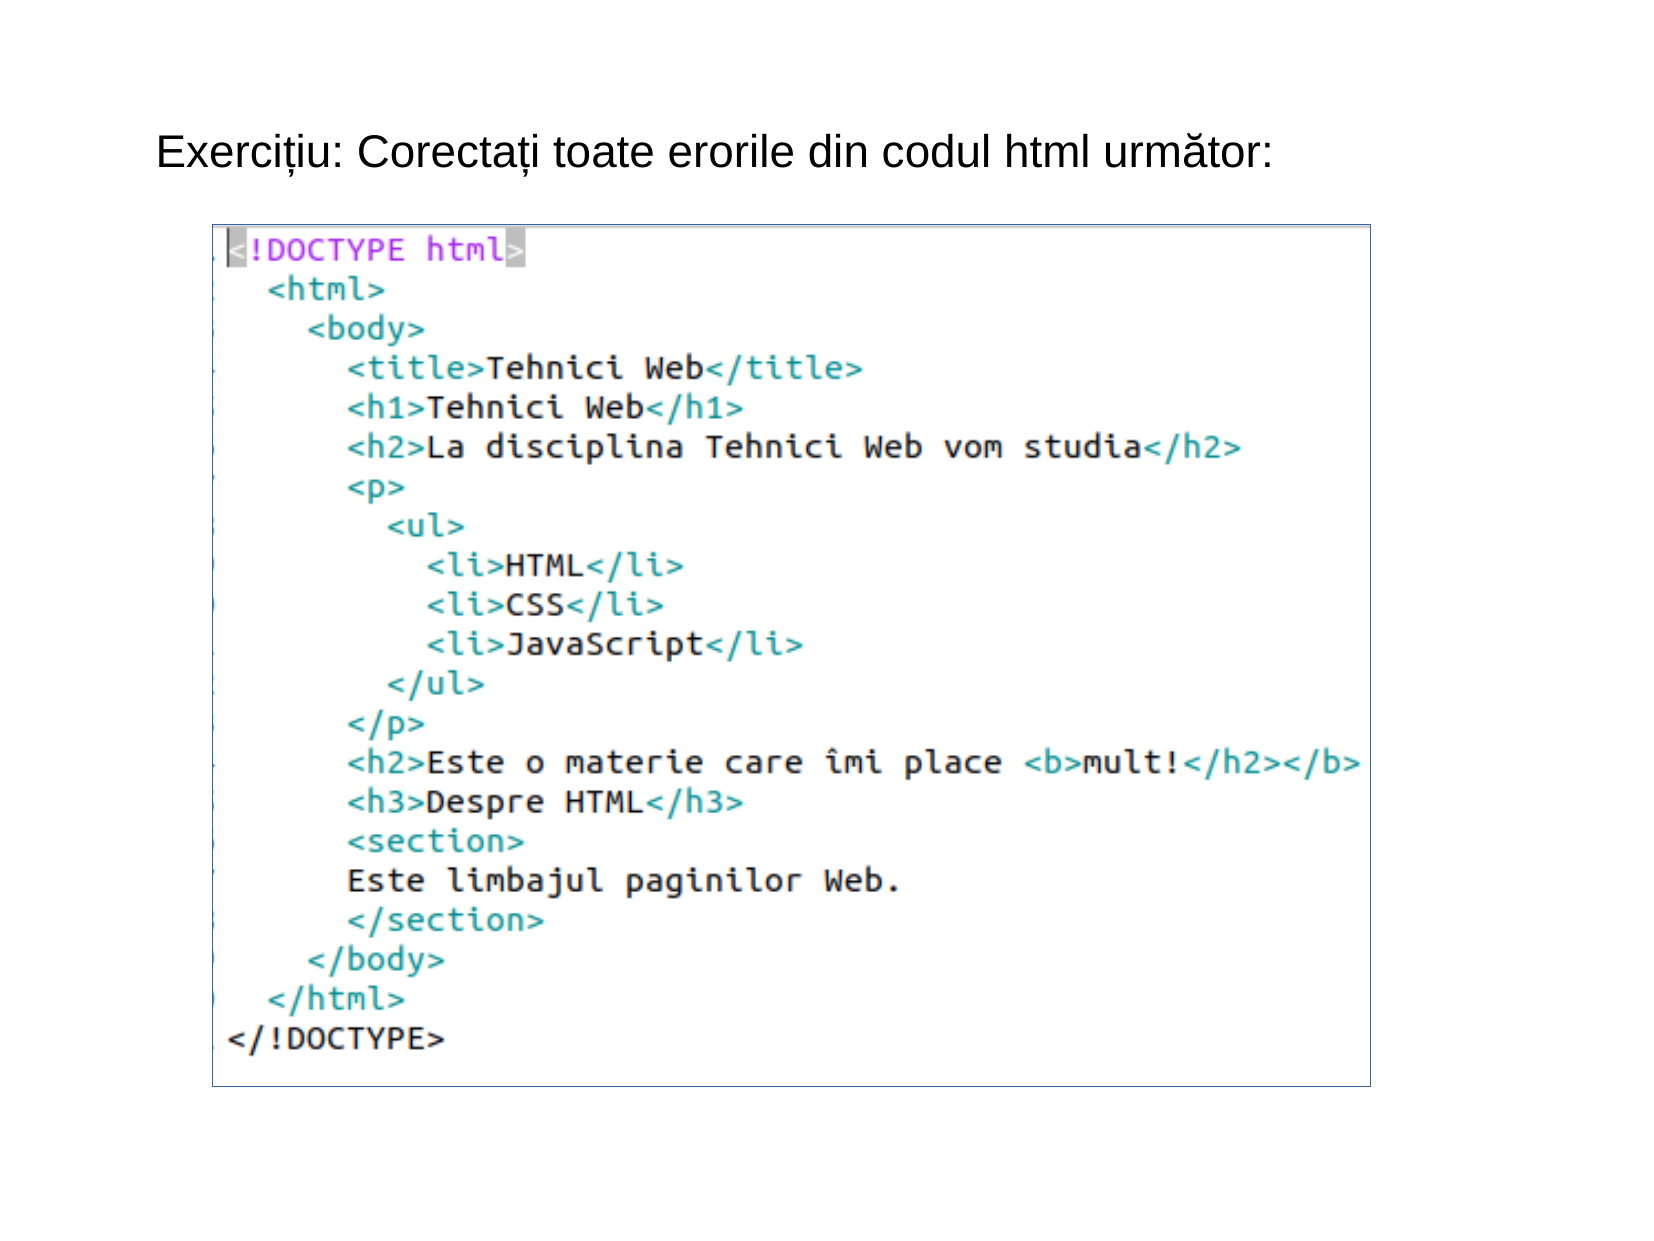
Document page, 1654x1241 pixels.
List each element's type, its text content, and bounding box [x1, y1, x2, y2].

picture [212, 224, 1371, 1087]
text_box Exercițiu: Corectați toate erorile din codul html următor: [140, 118, 1371, 236]
